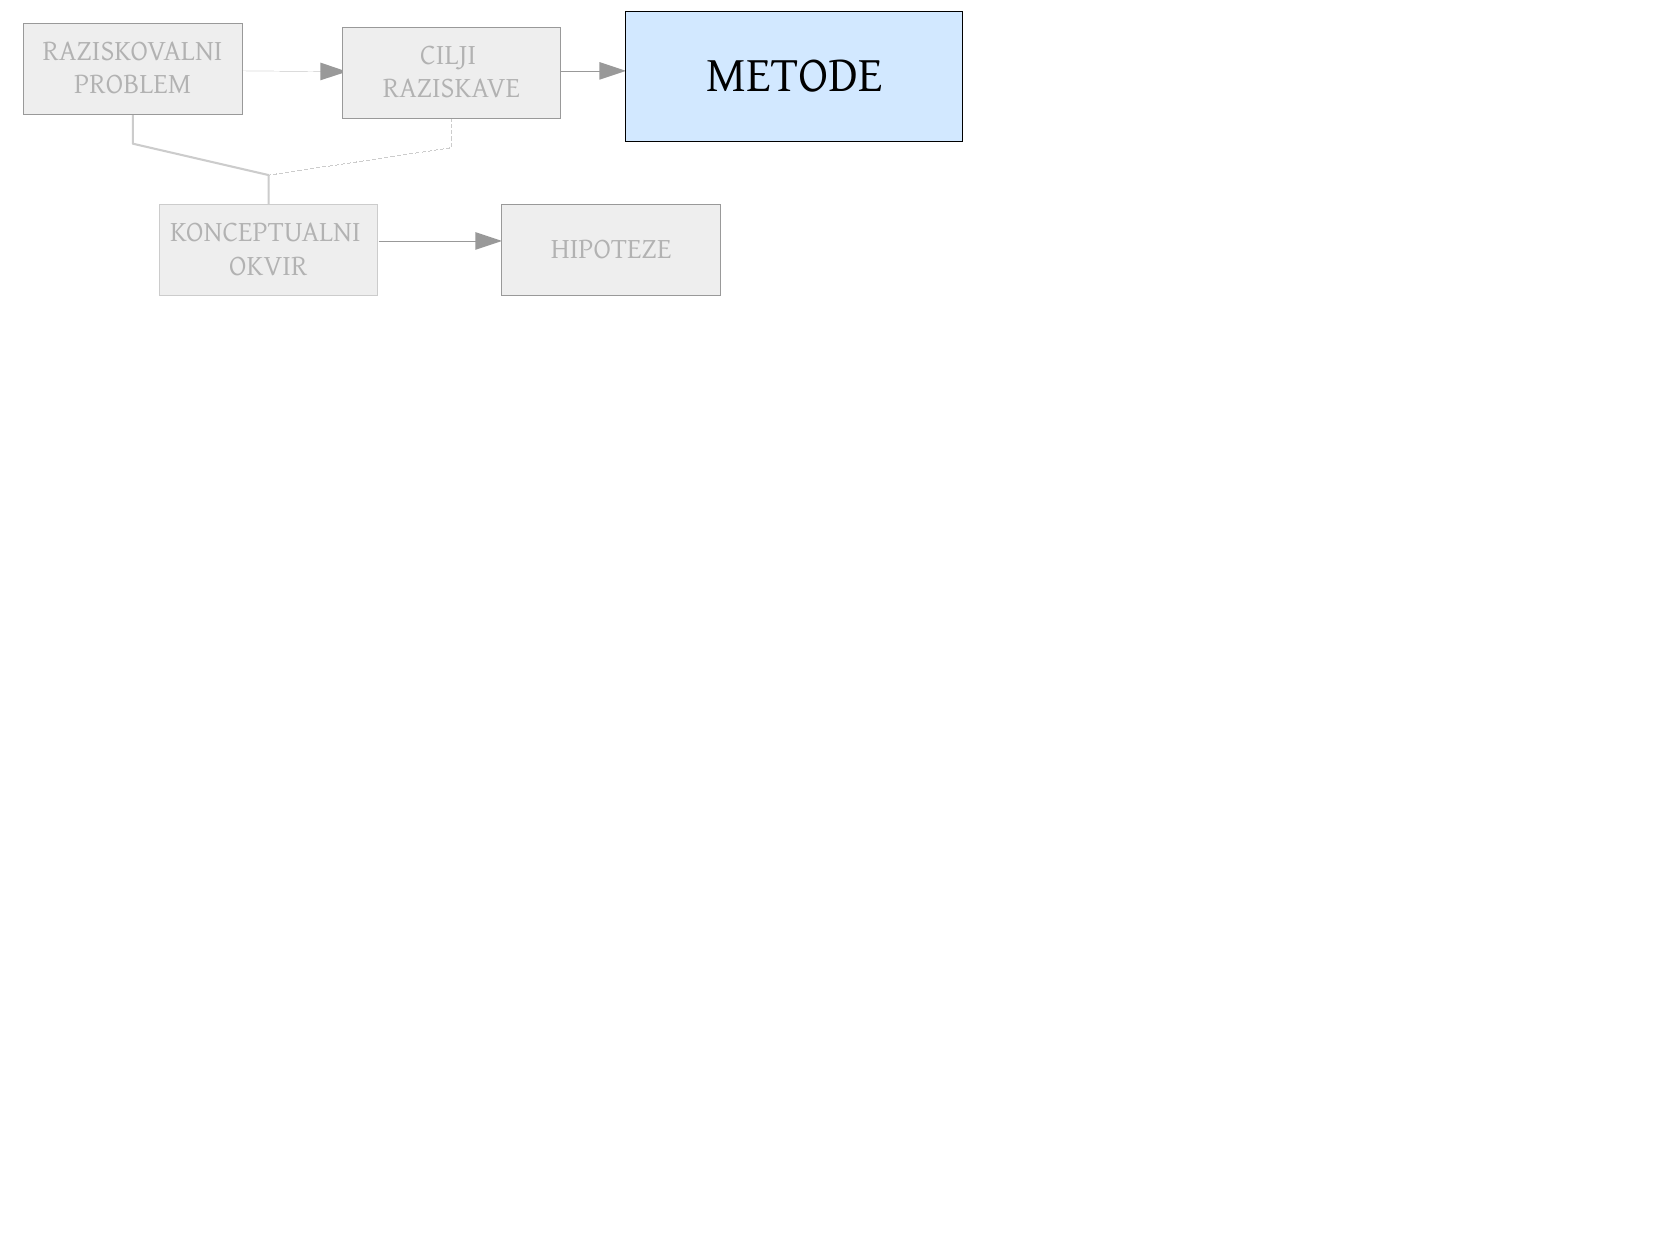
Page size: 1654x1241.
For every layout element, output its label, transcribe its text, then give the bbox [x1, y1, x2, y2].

text_box RAZISKOVALNI PROBLEM [23, 23, 243, 115]
text_box HIPOTEZE [501, 204, 721, 296]
text_box CILJI RAZISKAVE [342, 27, 561, 119]
text_box METODE [625, 11, 963, 142]
text_box KONCEPTUALNI OKVIR [159, 204, 378, 296]
